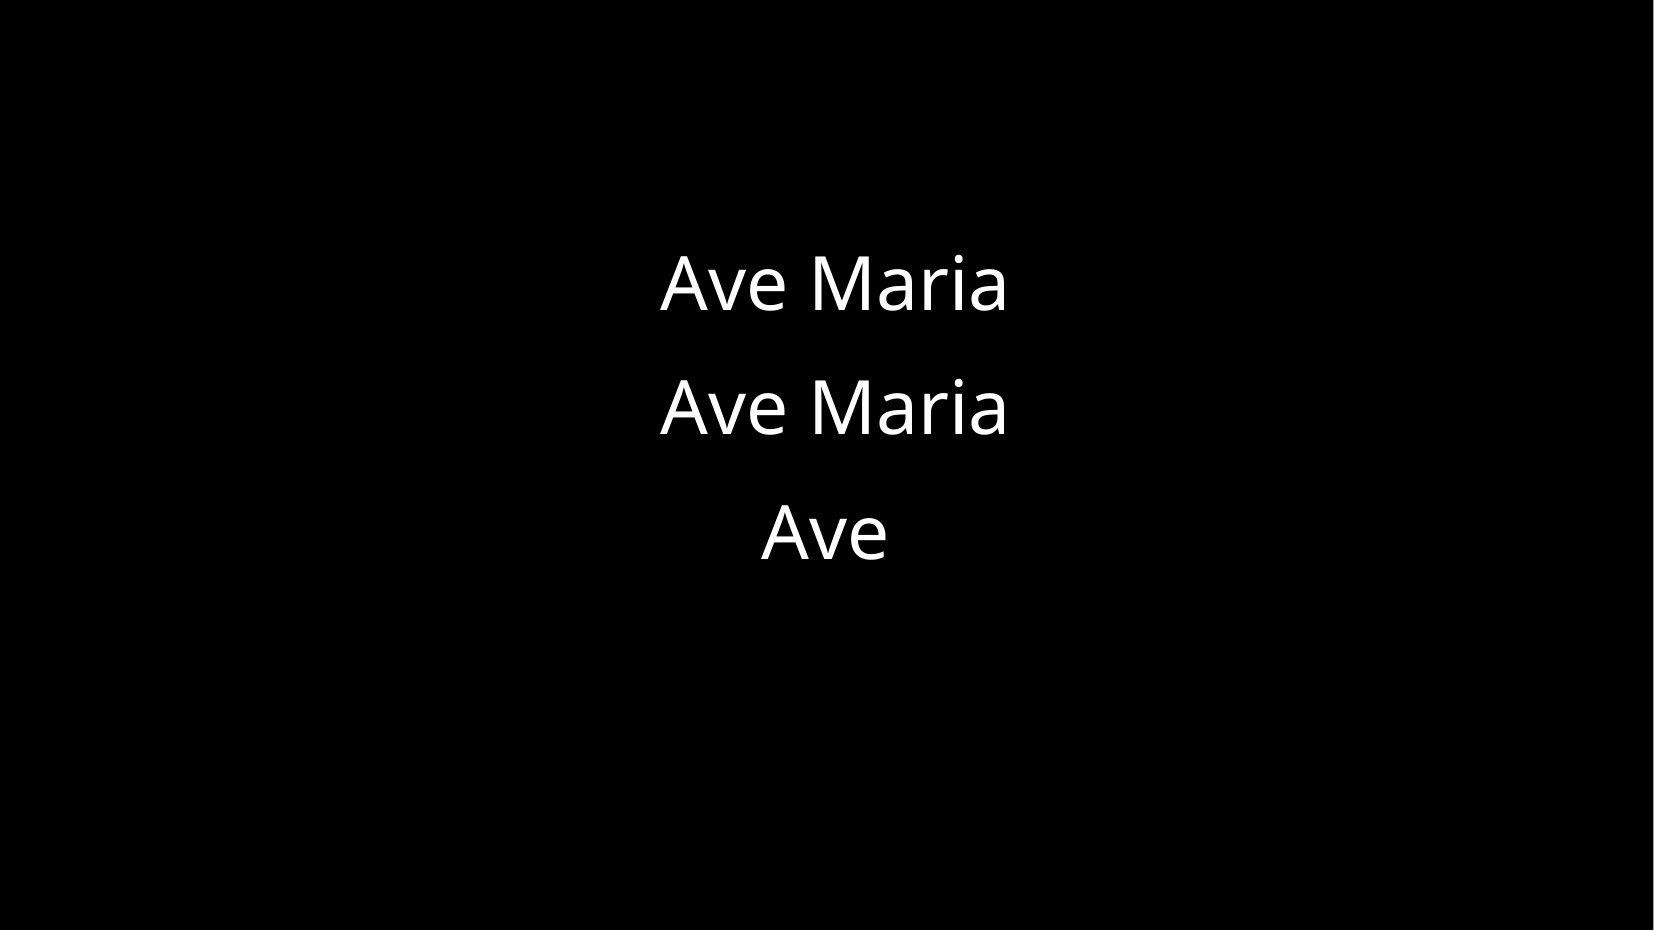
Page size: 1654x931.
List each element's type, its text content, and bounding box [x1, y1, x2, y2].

list Ave Maria Ave Maria Ave [0, 230, 1654, 922]
